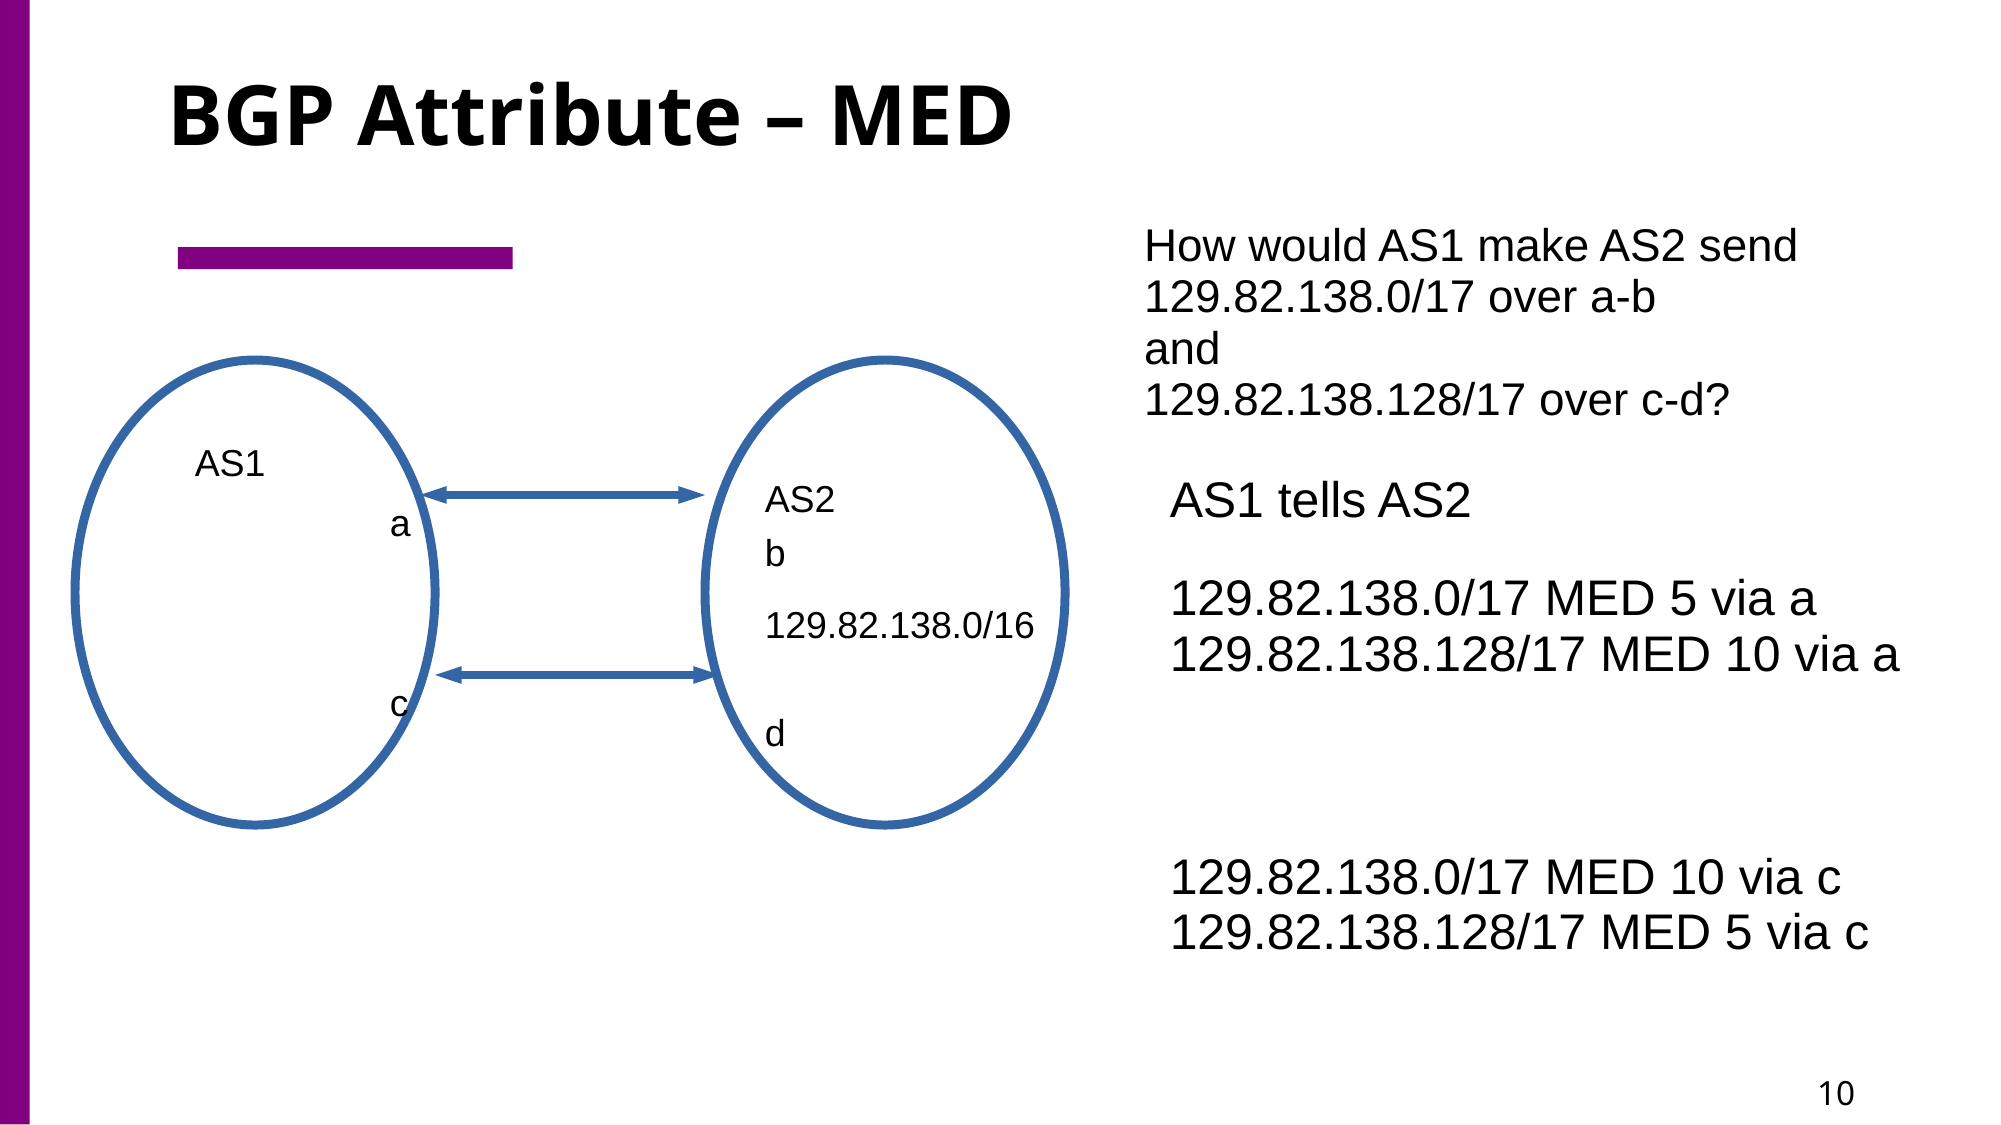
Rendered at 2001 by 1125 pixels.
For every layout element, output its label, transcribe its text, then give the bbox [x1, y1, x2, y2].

title BGP Attribute – MED [116, 39, 1591, 185]
text_box AS1 tells AS2 129.82.138.0/17 MED 5 via a 129.82.138.128/17 MED 10 via a 129.82.138.0/17 MED 10 via c 129.82.138.128/17 MED 5 via c [1155, 464, 1930, 968]
text_box c [375, 675, 424, 732]
text_box d [750, 705, 801, 762]
text_box AS2 129.82.138.0/16 [750, 471, 1050, 655]
text_box a [375, 495, 426, 552]
text_box b [750, 525, 801, 582]
text_box AS1 [180, 435, 281, 492]
text_box How would AS1 make AS2 send 129.82.138.0/17 over a-b and 129.82.138.128/17 over c-d? [1129, 212, 1827, 433]
